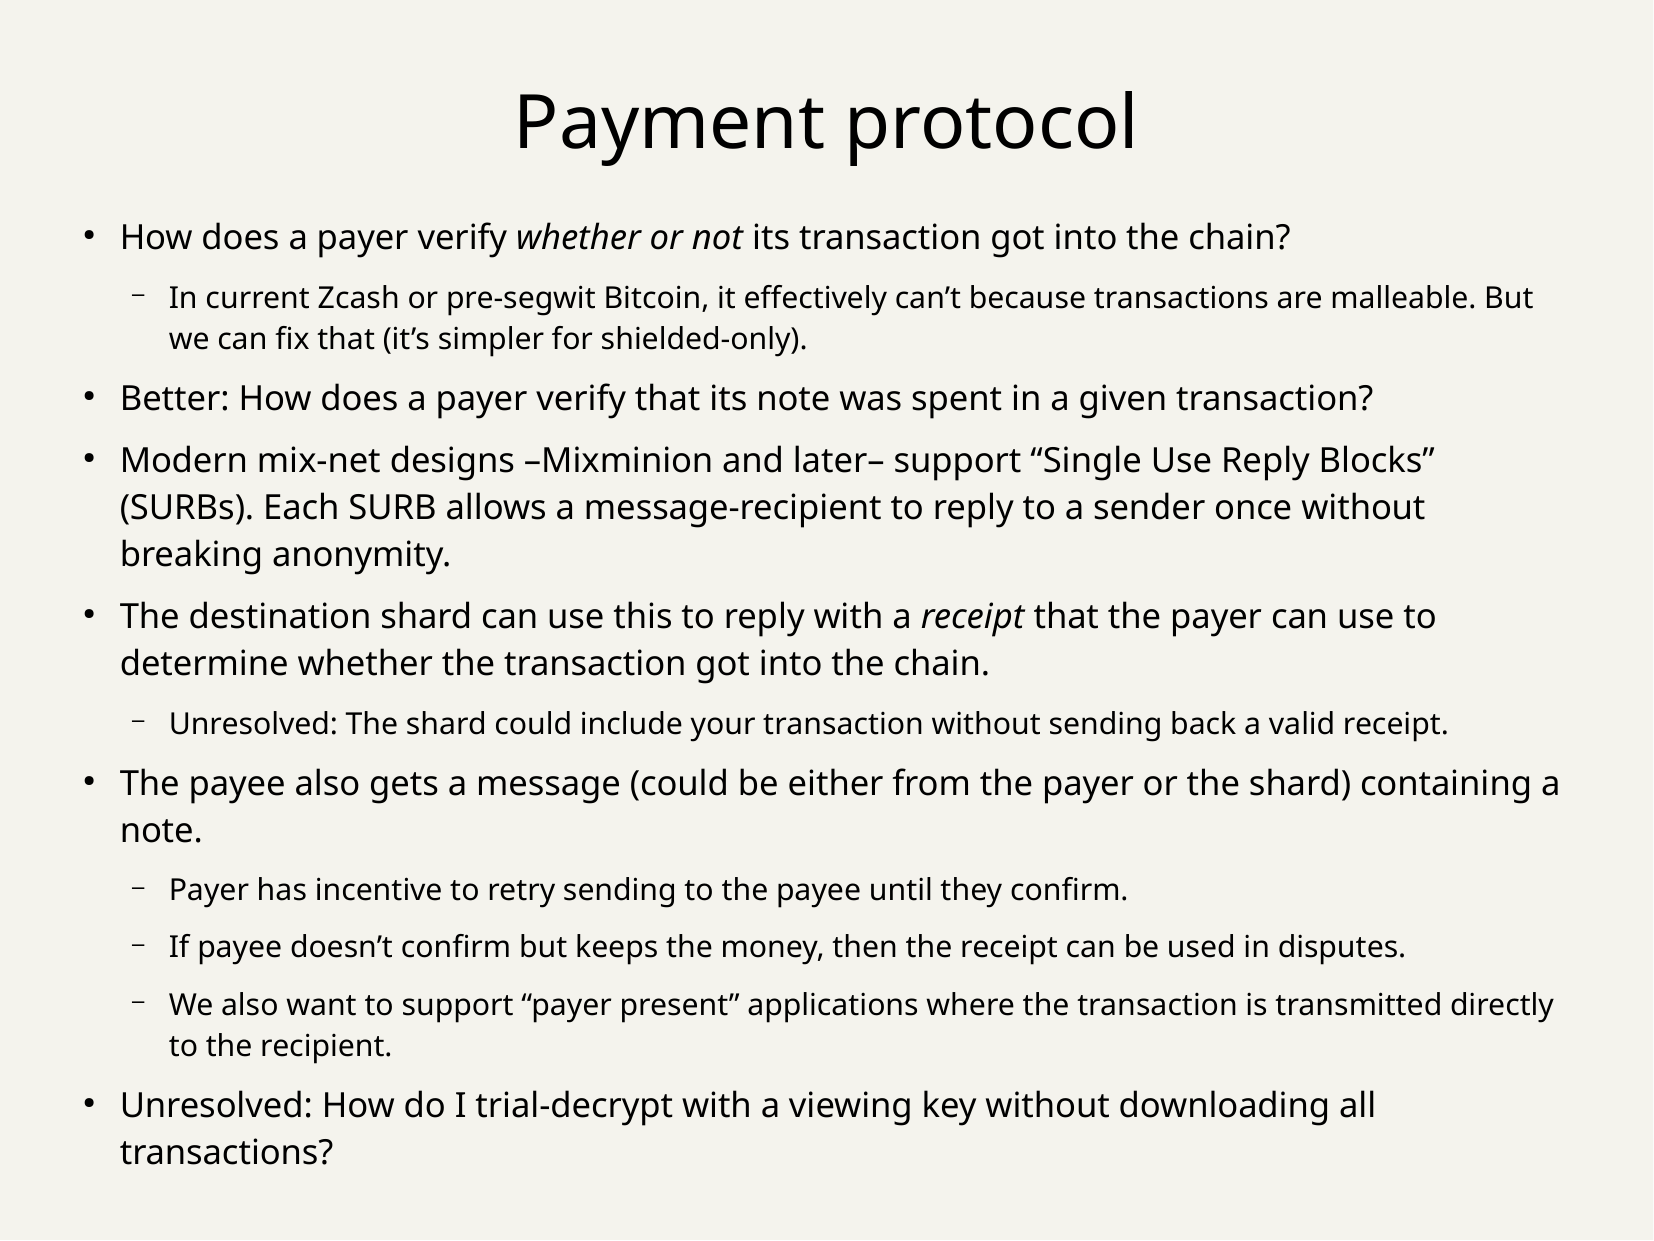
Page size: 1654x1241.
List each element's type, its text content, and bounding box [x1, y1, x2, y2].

title Payment protocol [82, 49, 1571, 189]
list How does a payer verify whether or not its transaction got into the chain? In current Zcash or pre-segwit Bitcoin, it effectively can’t because transactions are malleable. But we can fix that (it’s simpler for shielded-only). Better: How does a payer verify that its note was spent in a given transaction? Modern mix-net designs –Mixminion and later– support “Single Use Reply Blocks” (SURBs). Each SURB allows a message-recipient to reply to a sender once without breaking anonymity. The destination shard can use this to reply with a receipt that the payer can use to determine whether the transaction got into the chain. Unresolved: The shard could include your transaction without sending back a valid receipt. The payee also gets a message (could be either from the payer or the shard) containing a note. Payer has incentive to retry sending to the payee until they confirm. If payee doesn’t confirm but keeps the money, then the receipt can be used in disputes. We also want to support “payer present” applications where the transaction is transmitted directly to the recipient. Unresolved: How do I trial-decrypt with a viewing key without downloading all transactions? [70, 212, 1571, 1182]
